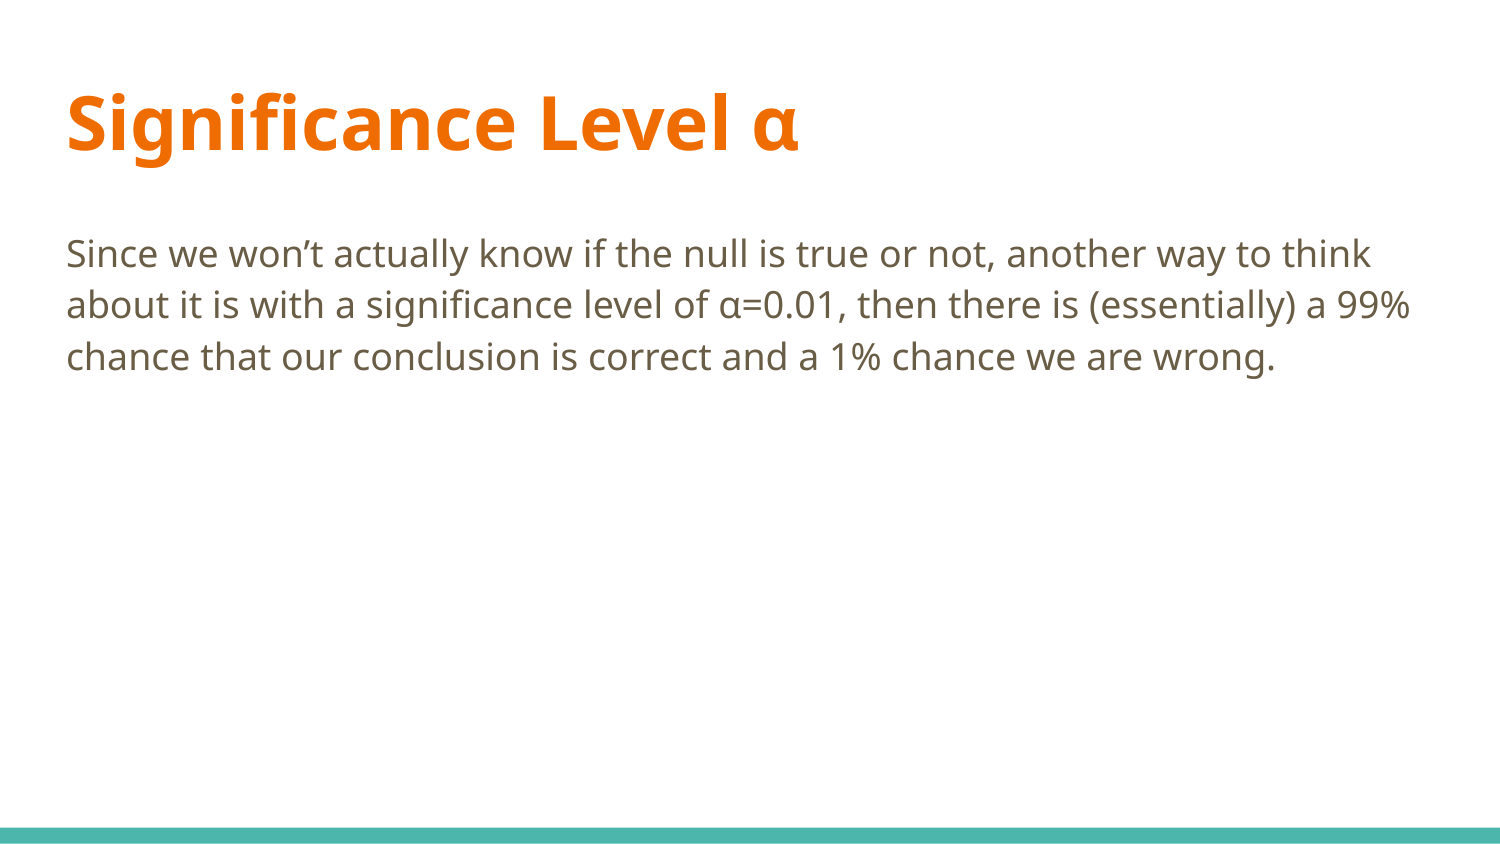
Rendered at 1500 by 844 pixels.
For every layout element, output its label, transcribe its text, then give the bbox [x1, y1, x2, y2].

title Significance Level α [51, 60, 1449, 177]
list Since we won’t actually know if the null is true or not, another way to think about it is with a significance level of α=0.01, then there is (essentially) a 99% chance that our conclusion is correct and a 1% chance we are wrong. [51, 207, 1449, 800]
